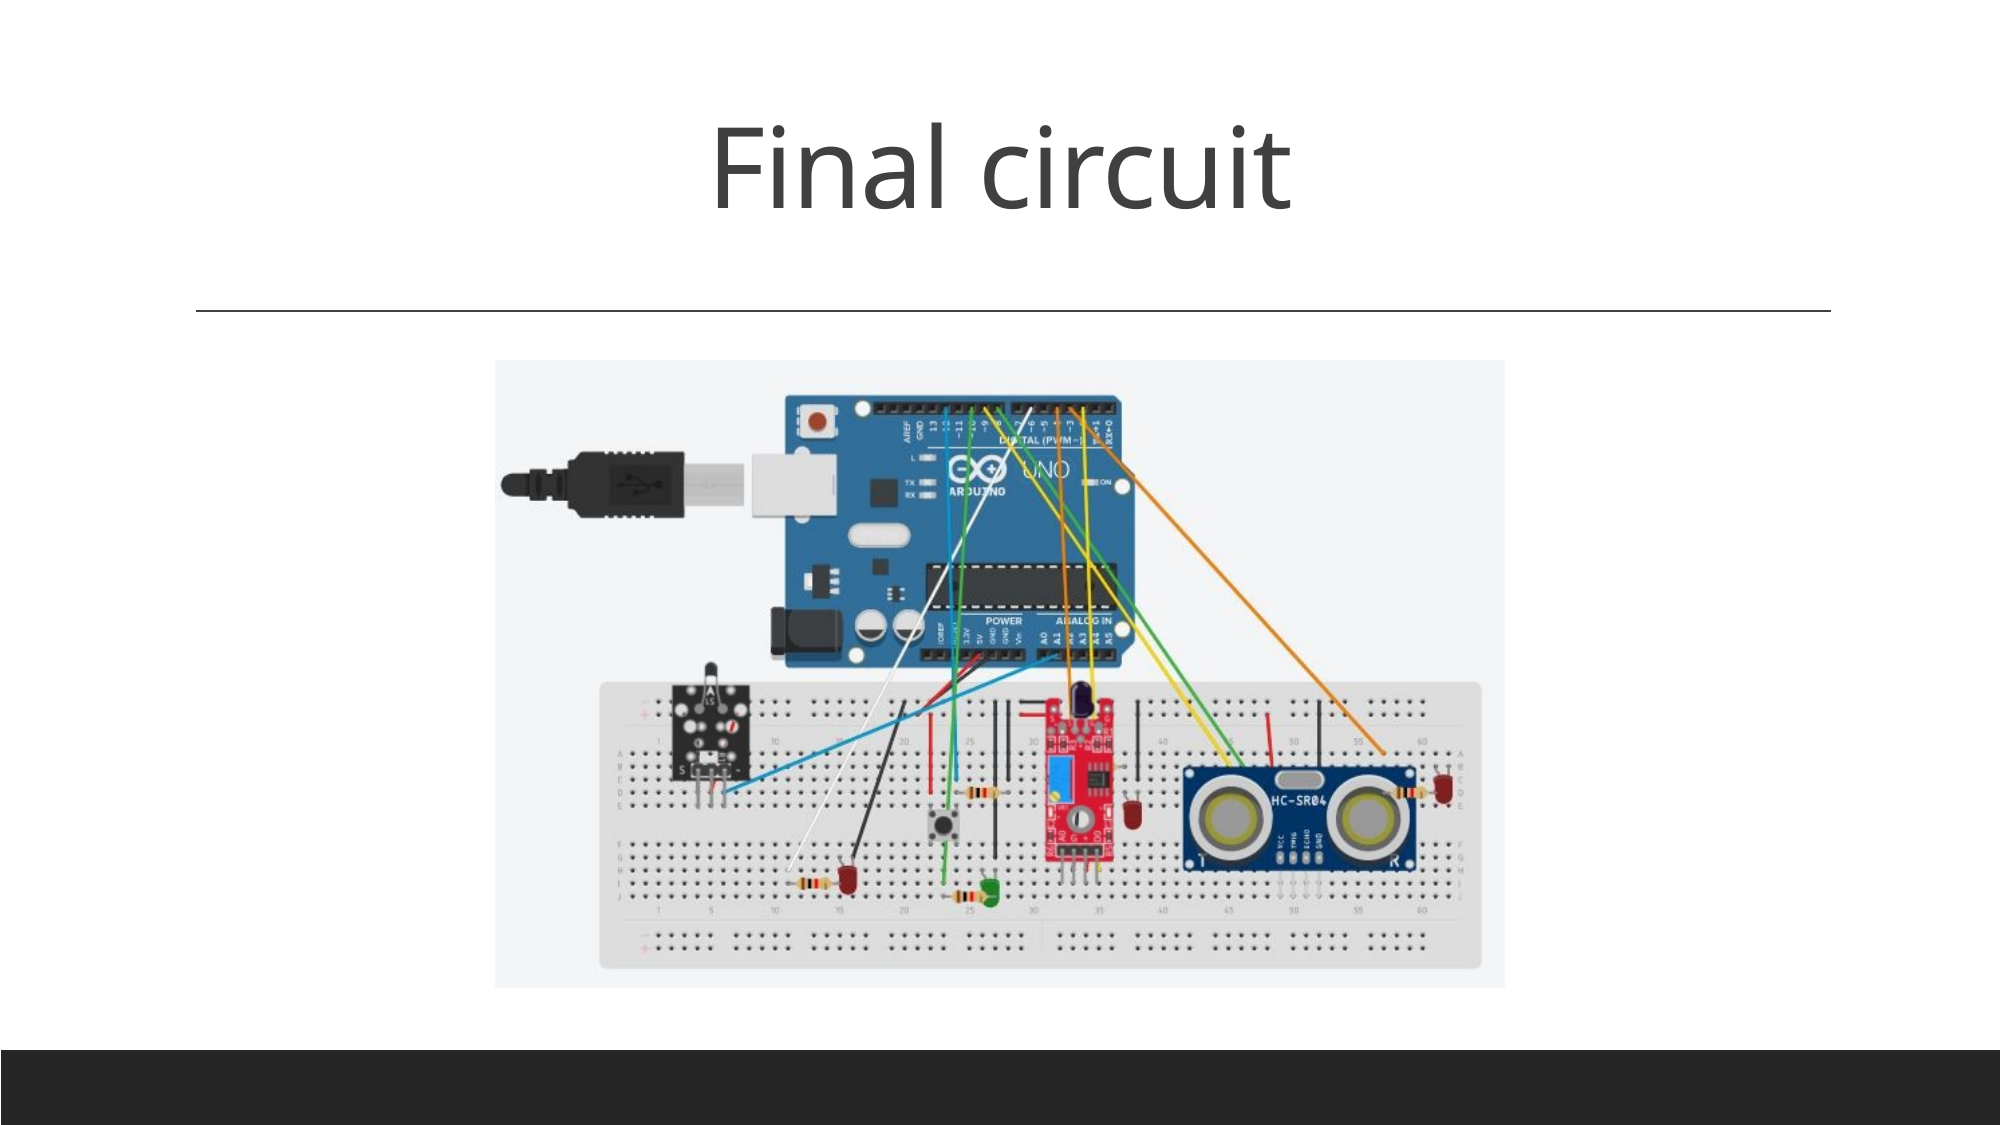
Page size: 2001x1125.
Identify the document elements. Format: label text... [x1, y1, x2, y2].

picture [495, 360, 1505, 988]
title Final circuit [174, 0, 1825, 238]
